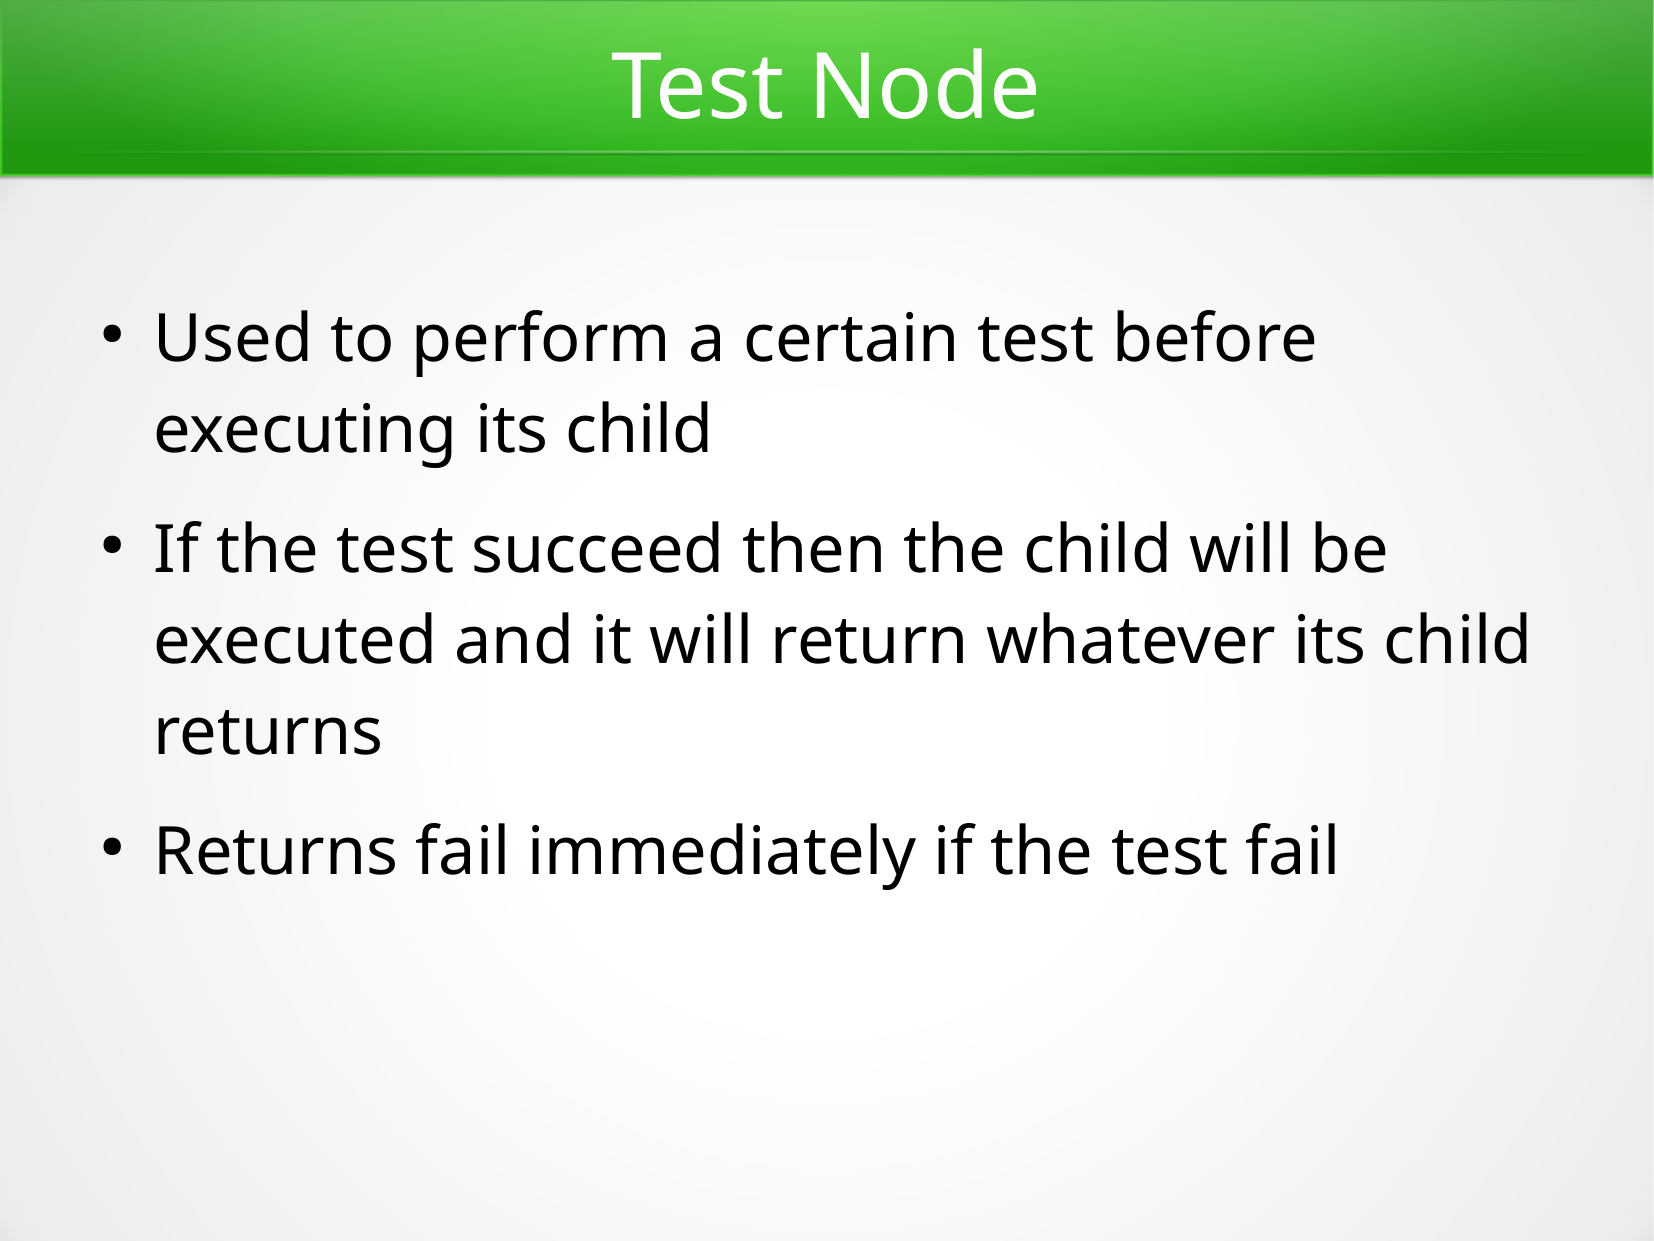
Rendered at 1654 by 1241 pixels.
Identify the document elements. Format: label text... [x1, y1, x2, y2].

title Test Node [82, 11, 1571, 154]
picture [0, 0, 1654, 1241]
list Used to perform a certain test before executing its child If the test succeed then the child will be executed and it will return whatever its child returns Returns fail immediately if the test fail [82, 290, 1571, 1010]
